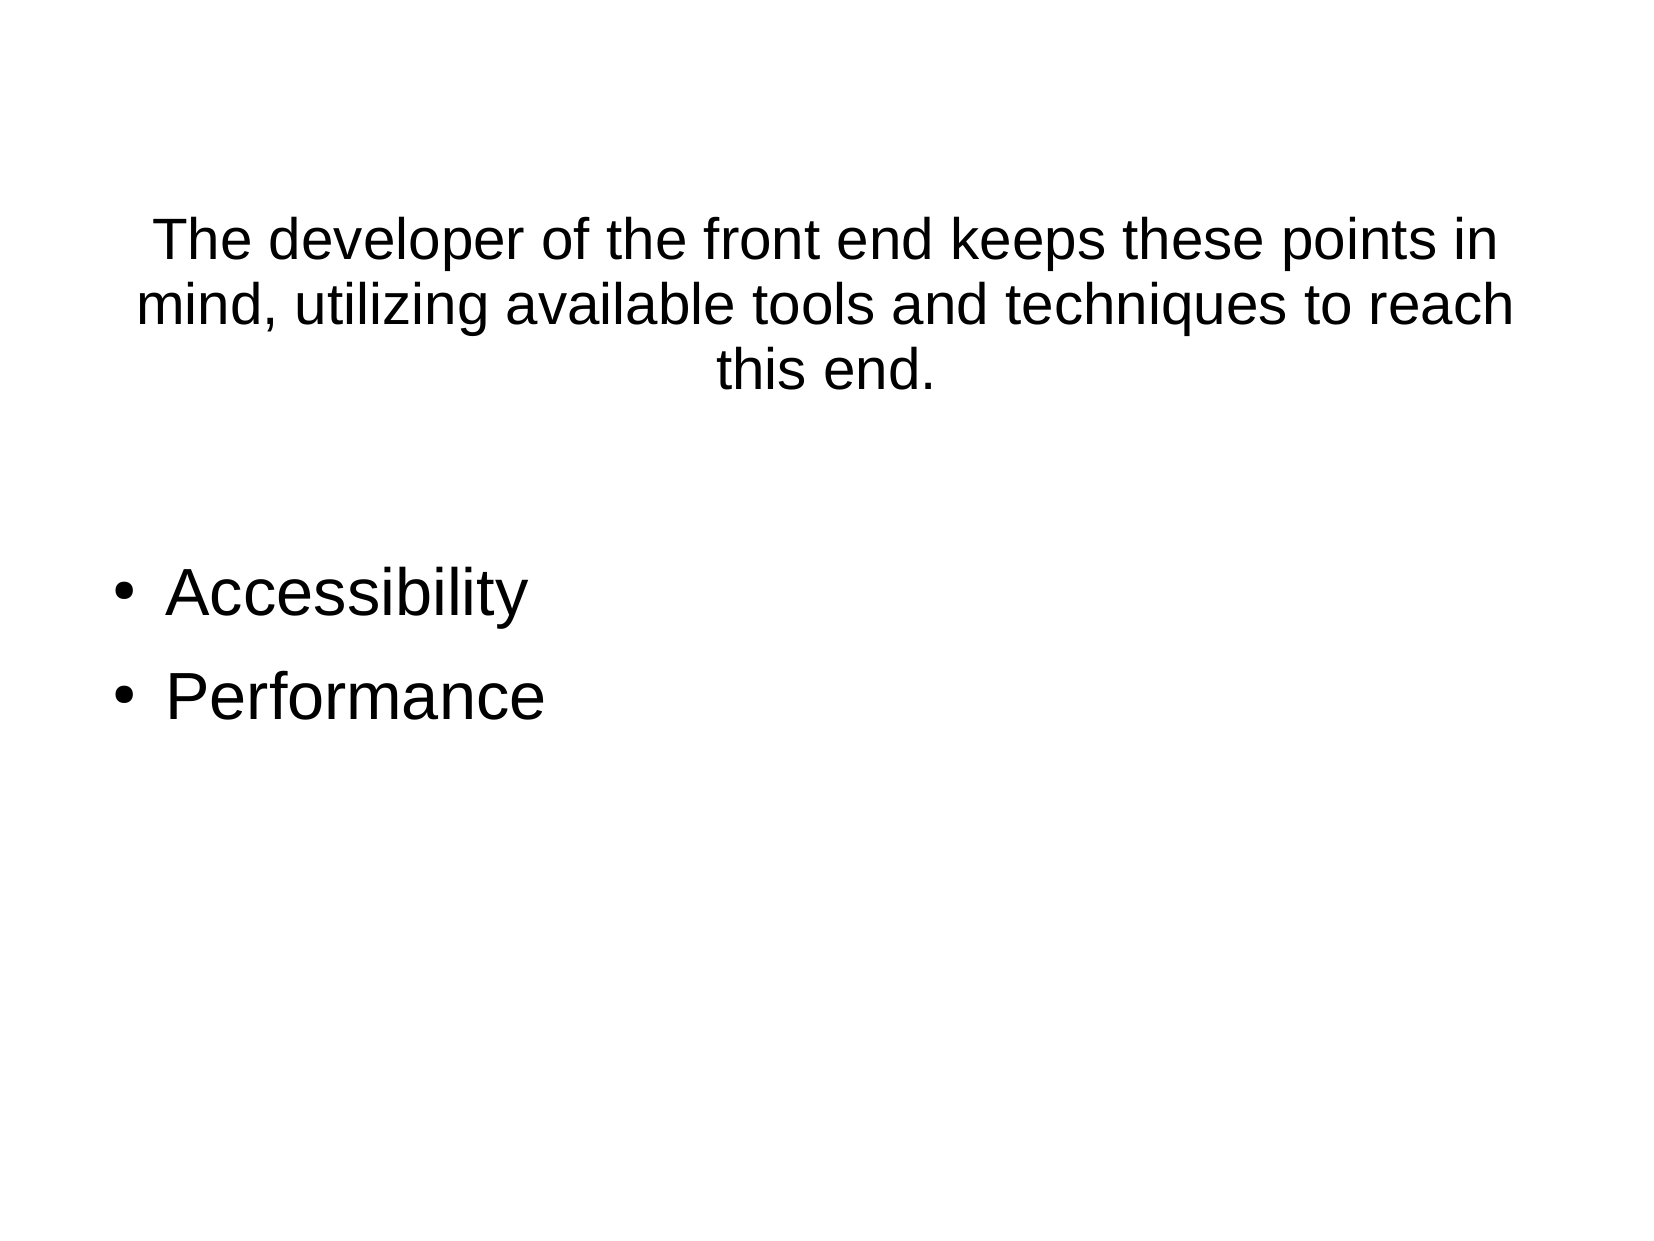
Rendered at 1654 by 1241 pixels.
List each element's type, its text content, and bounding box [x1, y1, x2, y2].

title The developer of the front end keeps these points in mind, utilizing available tools and techniques to reach this end. [82, 200, 1571, 408]
list Accessibility Performance [94, 555, 1583, 1114]
